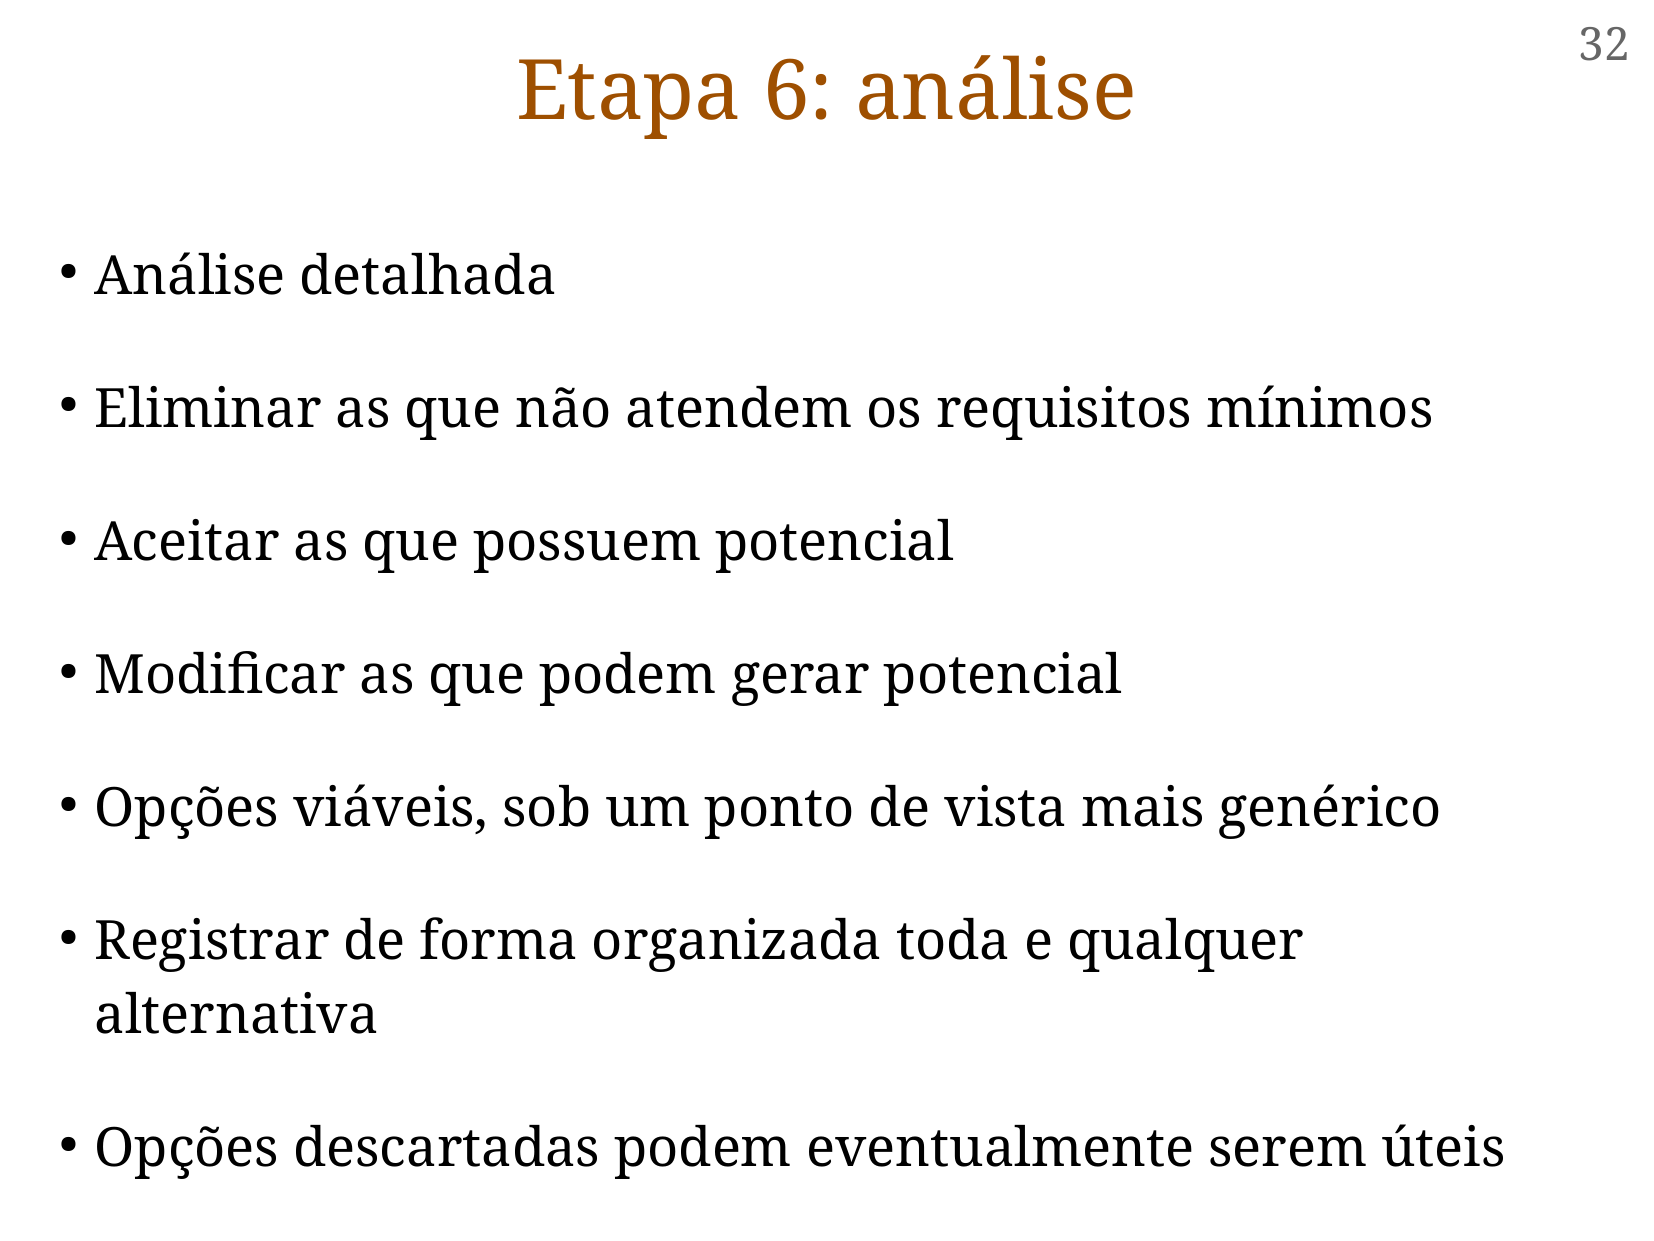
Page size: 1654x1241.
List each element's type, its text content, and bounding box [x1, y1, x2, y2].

list Análise detalhada Eliminar as que não atendem os requisitos mínimos Aceitar as que possuem potencial Modificar as que podem gerar potencial Opções viáveis, sob um ponto de vista mais genérico Registrar de forma organizada toda e qualquer alternativa Opções descartadas podem eventualmente serem úteis [59, 236, 1595, 1211]
text_box [59, 29, 1595, 148]
